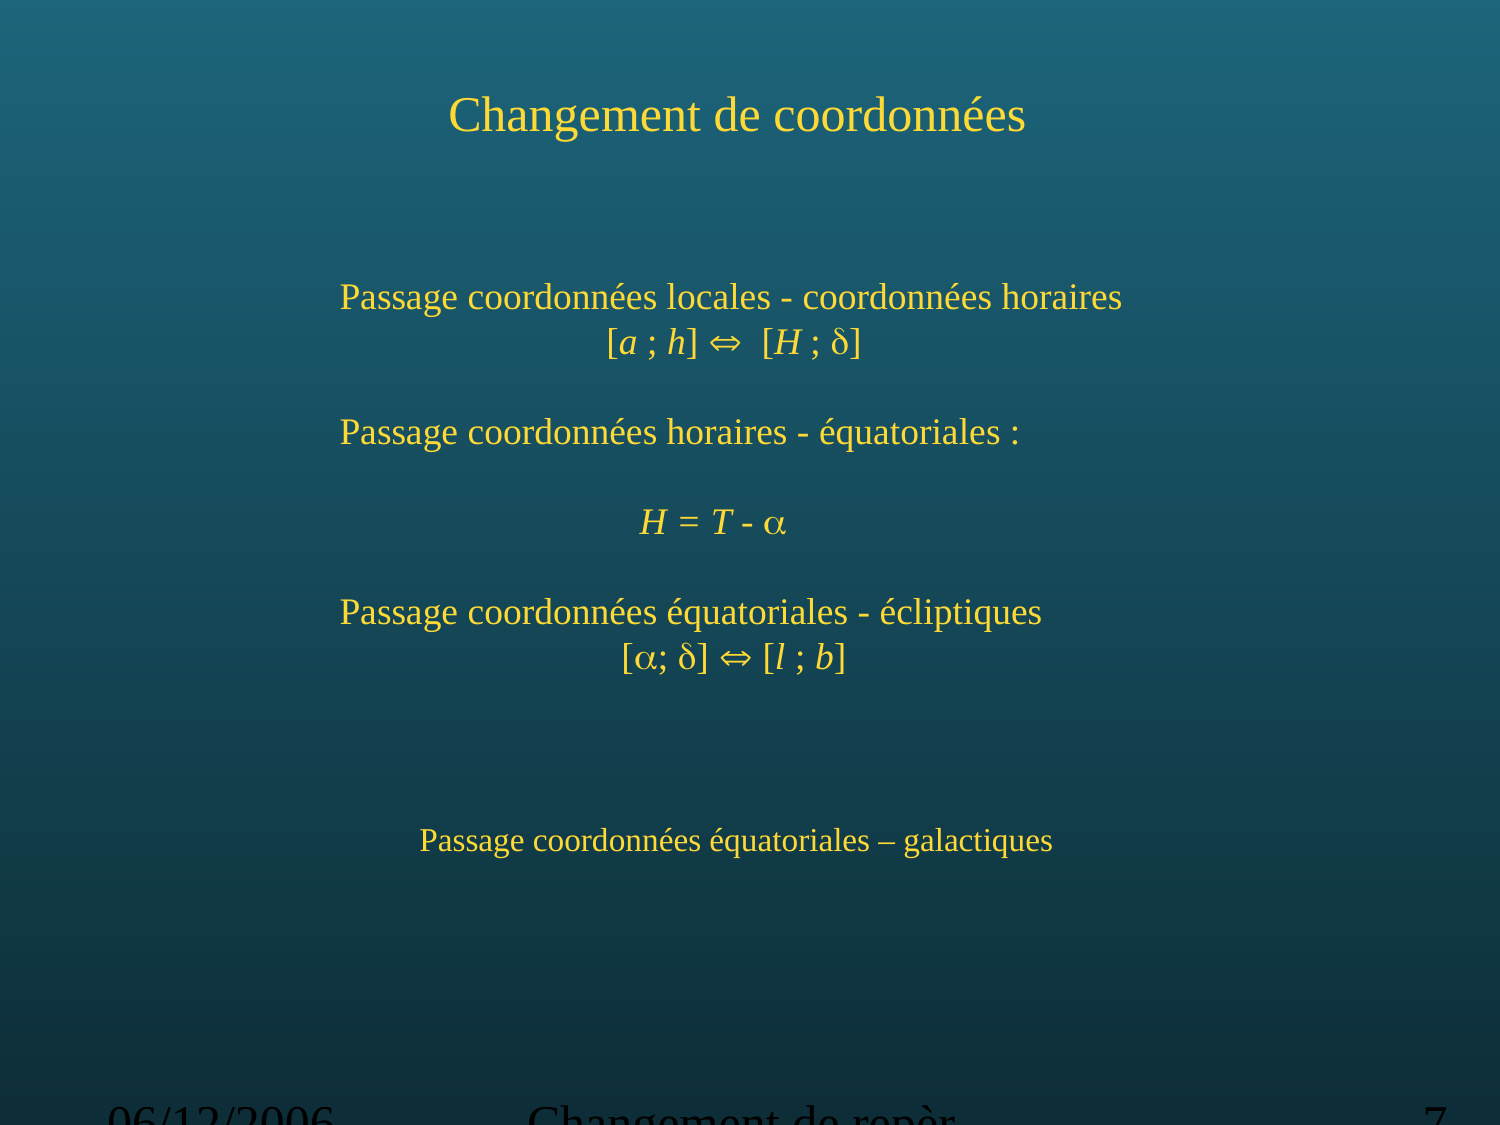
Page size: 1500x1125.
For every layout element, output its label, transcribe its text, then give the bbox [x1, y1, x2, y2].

text_box Changement de coordonnées [99, 73, 1375, 150]
text_box Passage coordonnées locales - coordonnées horaires [a ; h]  [H ; ] Passage coordonnées horaires - équatoriales : H = T -  Passage coordonnées équatoriales - écliptiques [; ]  [l ; b] [324, 264, 1144, 775]
text_box Passage coordonnées équatoriales – galactiques [404, 810, 1070, 866]
